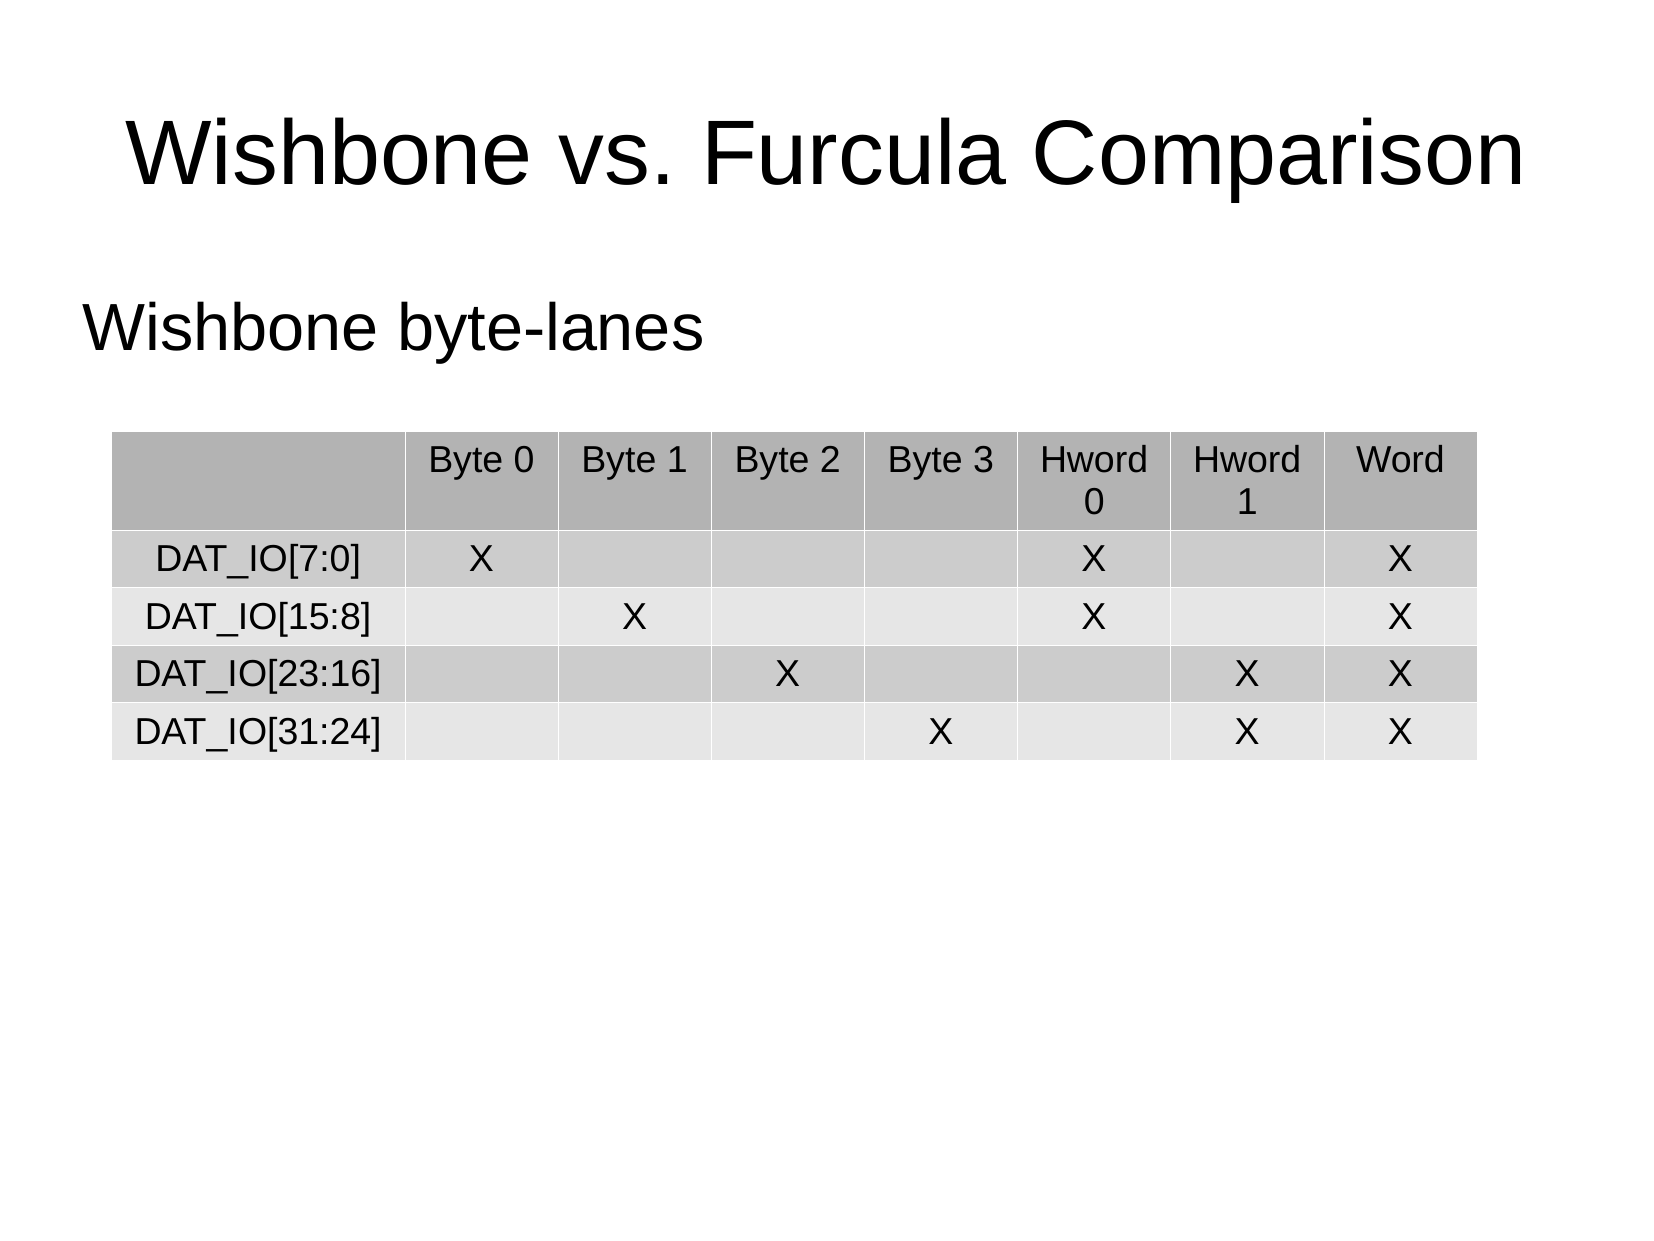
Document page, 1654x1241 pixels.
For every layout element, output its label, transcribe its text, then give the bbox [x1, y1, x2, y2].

table_header Byte 3 [865, 432, 1017, 530]
table_cell [559, 646, 711, 702]
table_header [112, 432, 405, 530]
table_cell [559, 703, 711, 760]
table_header Word [1325, 432, 1477, 530]
table_cell X [865, 703, 1017, 760]
table_cell [1171, 531, 1324, 587]
table_header Byte 2 [712, 432, 864, 530]
table_cell [1171, 588, 1324, 645]
table_cell [865, 531, 1017, 587]
table_cell X [406, 531, 558, 587]
table_cell [406, 703, 558, 760]
table_cell [712, 531, 864, 587]
table_cell X [1171, 703, 1324, 760]
table_cell X [1171, 646, 1324, 702]
table_cell DAT_IO[23:16] [112, 646, 405, 702]
table_cell [865, 646, 1017, 702]
table_cell [1018, 646, 1170, 702]
table_cell DAT_IO[15:8] [112, 588, 405, 645]
table_header Hword 0 [1018, 432, 1170, 530]
table_cell [712, 703, 864, 760]
list Wishbone byte-lanes [82, 290, 1571, 1010]
table_header Hword 1 [1171, 432, 1324, 530]
table_cell [712, 588, 864, 645]
title Wishbone vs. Furcula Comparison [82, 49, 1571, 257]
table_cell X [559, 588, 711, 645]
table_cell DAT_IO[7:0] [112, 531, 405, 587]
table_header Byte 1 [559, 432, 711, 530]
table_cell X [1325, 646, 1477, 702]
table_cell [406, 588, 558, 645]
table_cell X [1325, 588, 1477, 645]
table_cell DAT_IO[31:24] [112, 703, 405, 760]
table_cell X [712, 646, 864, 702]
table_cell [1018, 703, 1170, 760]
table_cell X [1018, 588, 1170, 645]
table_cell X [1325, 703, 1477, 760]
table_cell [406, 646, 558, 702]
table_cell X [1018, 531, 1170, 587]
table_cell [559, 531, 711, 587]
table_cell [865, 588, 1017, 645]
table_header Byte 0 [406, 432, 558, 530]
table_cell X [1325, 531, 1477, 587]
